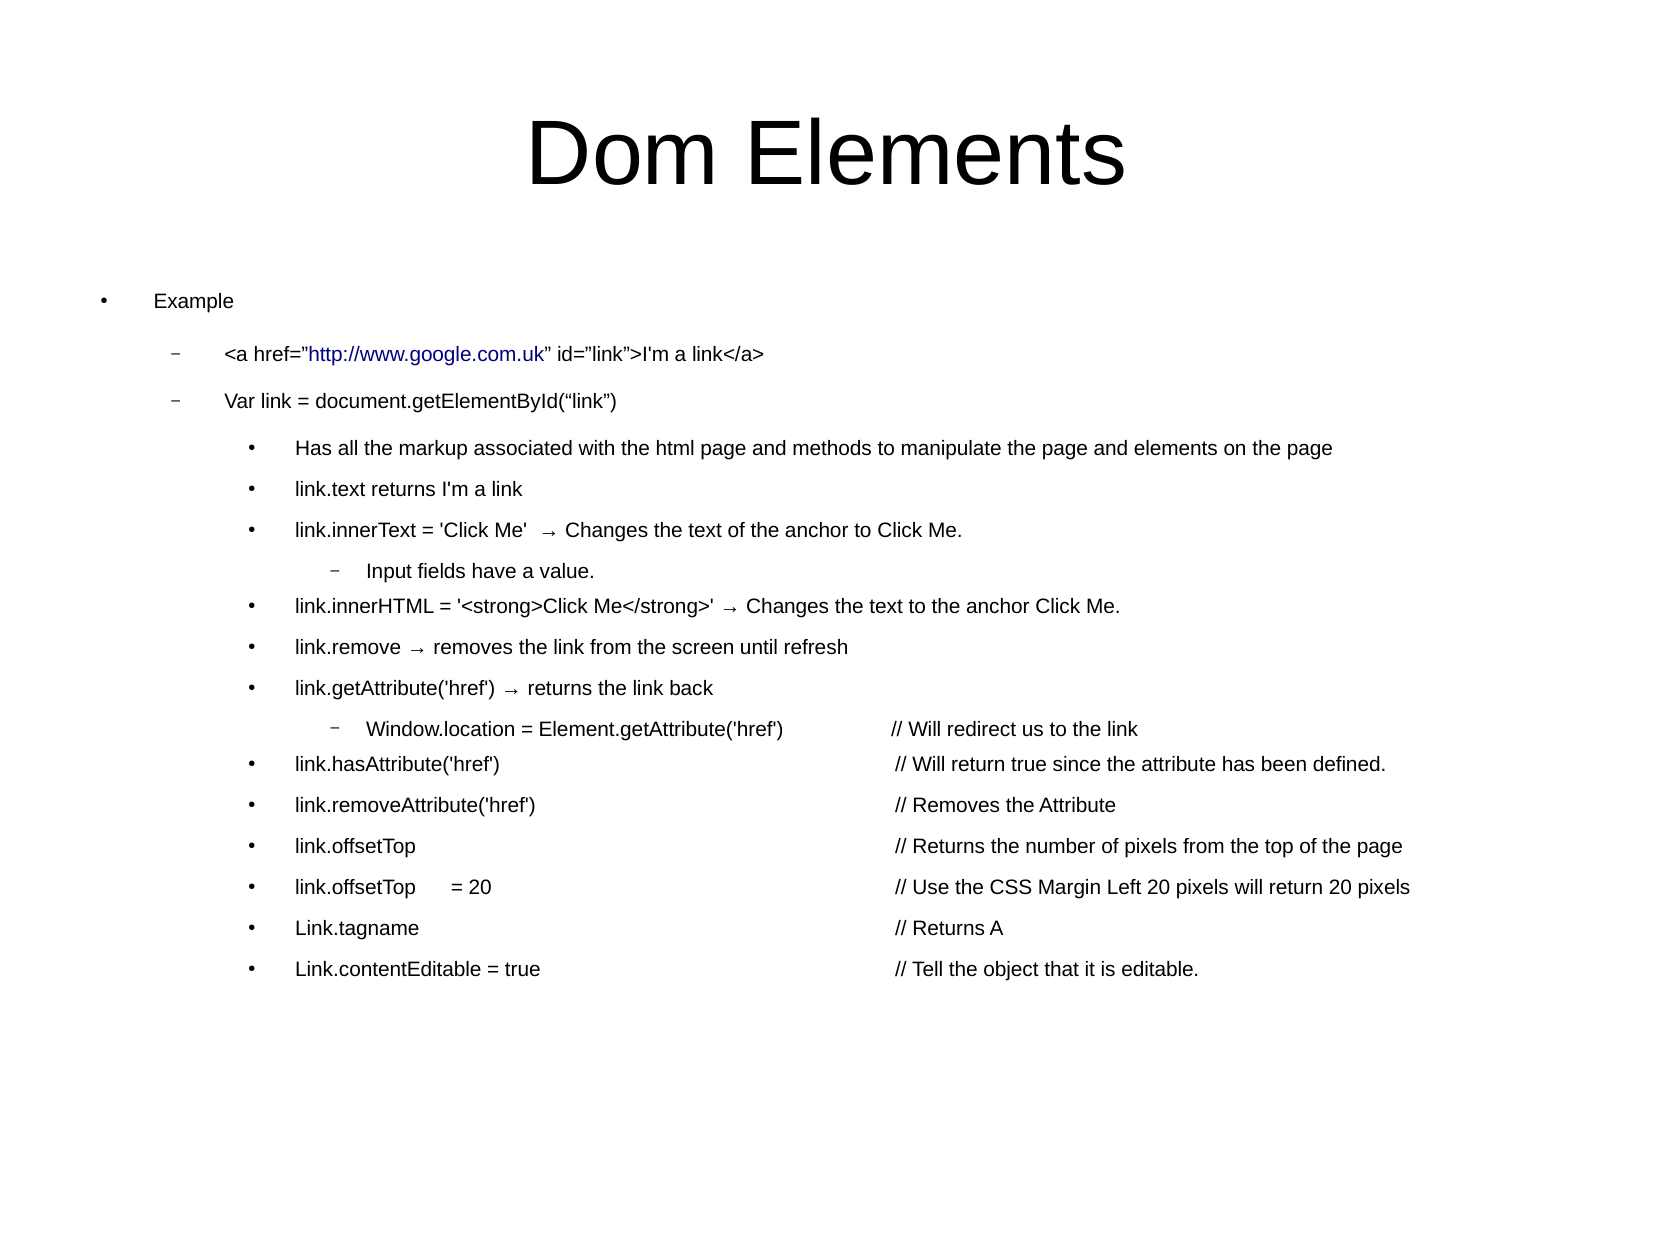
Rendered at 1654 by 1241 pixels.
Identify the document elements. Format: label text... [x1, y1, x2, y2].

list Example <a href=”http://www.google.com.uk” id=”link”>I'm a link</a> Var link = document.getElementById(“link”) Has all the markup associated with the html page and methods to manipulate the page and elements on the page link.text returns I'm a link link.innerText = 'Click Me' → Changes the text of the anchor to Click Me. Input fields have a value. link.innerHTML = '<strong>Click Me</strong>' → Changes the text to the anchor Click Me. link.remove → removes the link from the screen until refresh link.getAttribute('href') → returns the link back Window.location = Element.getAttribute('href') // Will redirect us to the link link.hasAttribute('href') // Will return true since the attribute has been defined. link.removeAttribute('href') // Removes the Attribute link.offsetTop // Returns the number of pixels from the top of the page link.offsetTop = 20 // Use the CSS Margin Left 20 pixels will return 20 pixels Link.tagname // Returns A Link.contentEditable = true // Tell the object that it is editable. [82, 290, 1571, 1216]
title Dom Elements [82, 49, 1571, 257]
